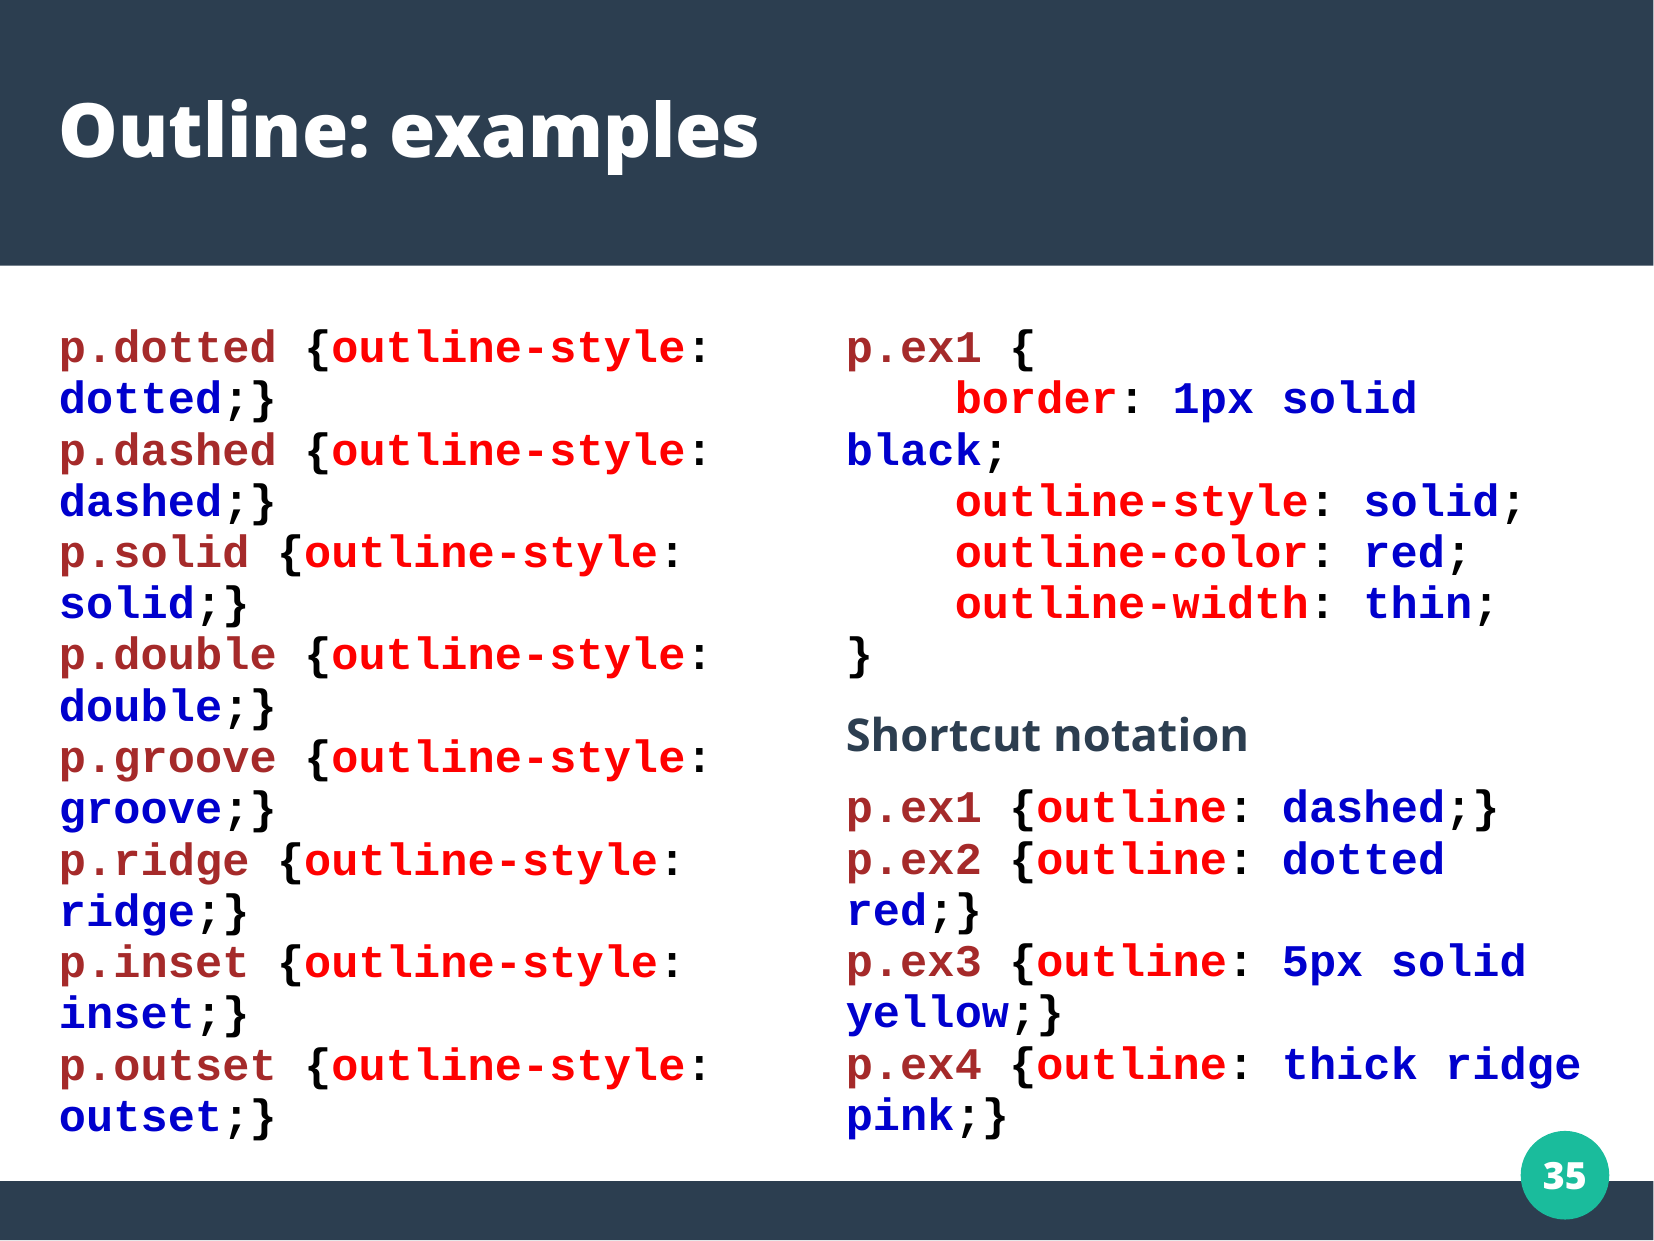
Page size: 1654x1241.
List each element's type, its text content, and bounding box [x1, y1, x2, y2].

title Outline: examples [59, 49, 1595, 207]
list p.dotted {outline-style: dotted;} p.dashed {outline-style: dashed;} p.solid {outline-style: solid;} p.double {outline-style: double;} p.groove {outline-style: groove;} p.ridge {outline-style: ridge;} p.inset {outline-style: inset;} p.outset {outline-style: outset;} [59, 324, 809, 1152]
list p.ex1 { border: 1px solid black; outline-style: solid; outline-color: red; outline-width: thin; } Shortcut notation p.ex1 {outline: dashed;} p.ex2 {outline: dotted red;} p.ex3 {outline: 5px solid yellow;} p.ex4 {outline: thick ridge pink;} [845, 324, 1596, 1152]
